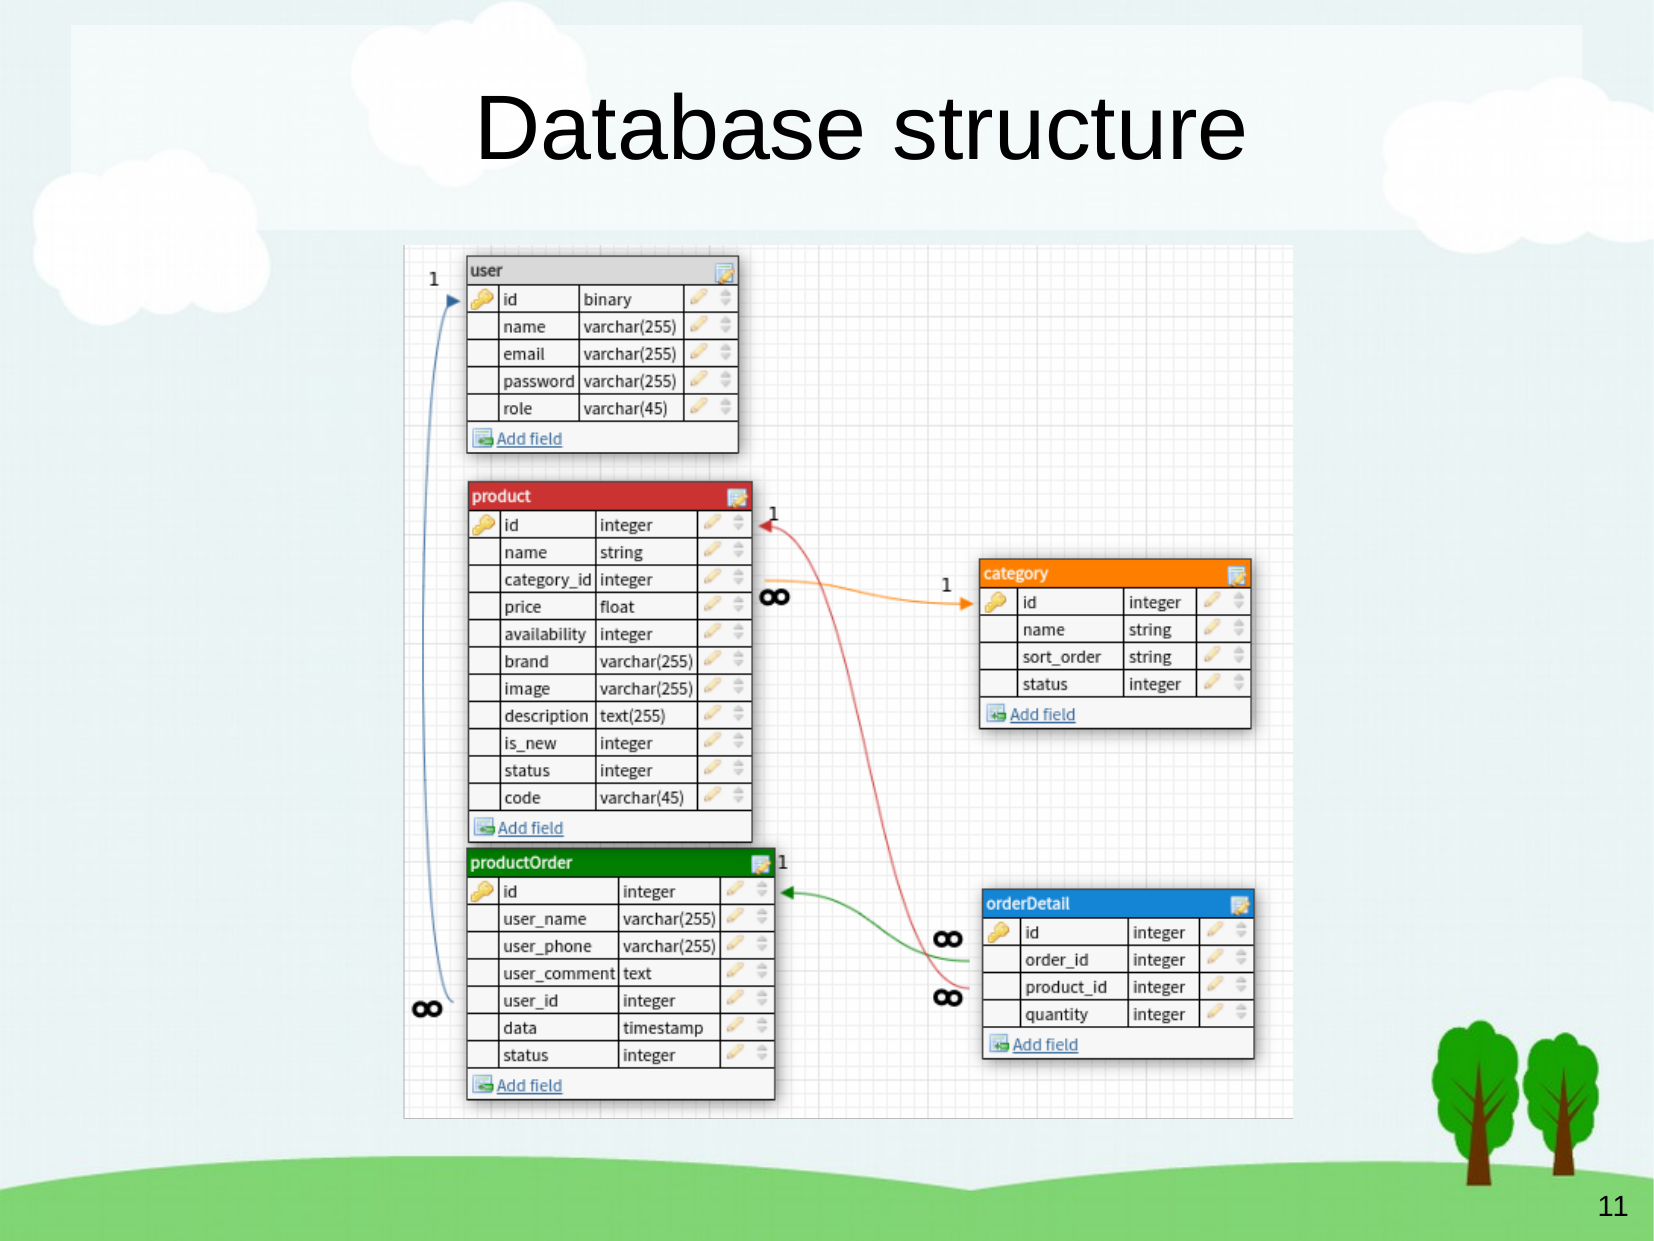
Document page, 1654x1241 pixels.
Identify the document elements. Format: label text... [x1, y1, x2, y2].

picture [0, 0, 1654, 1241]
title Database structure [70, 25, 1583, 231]
